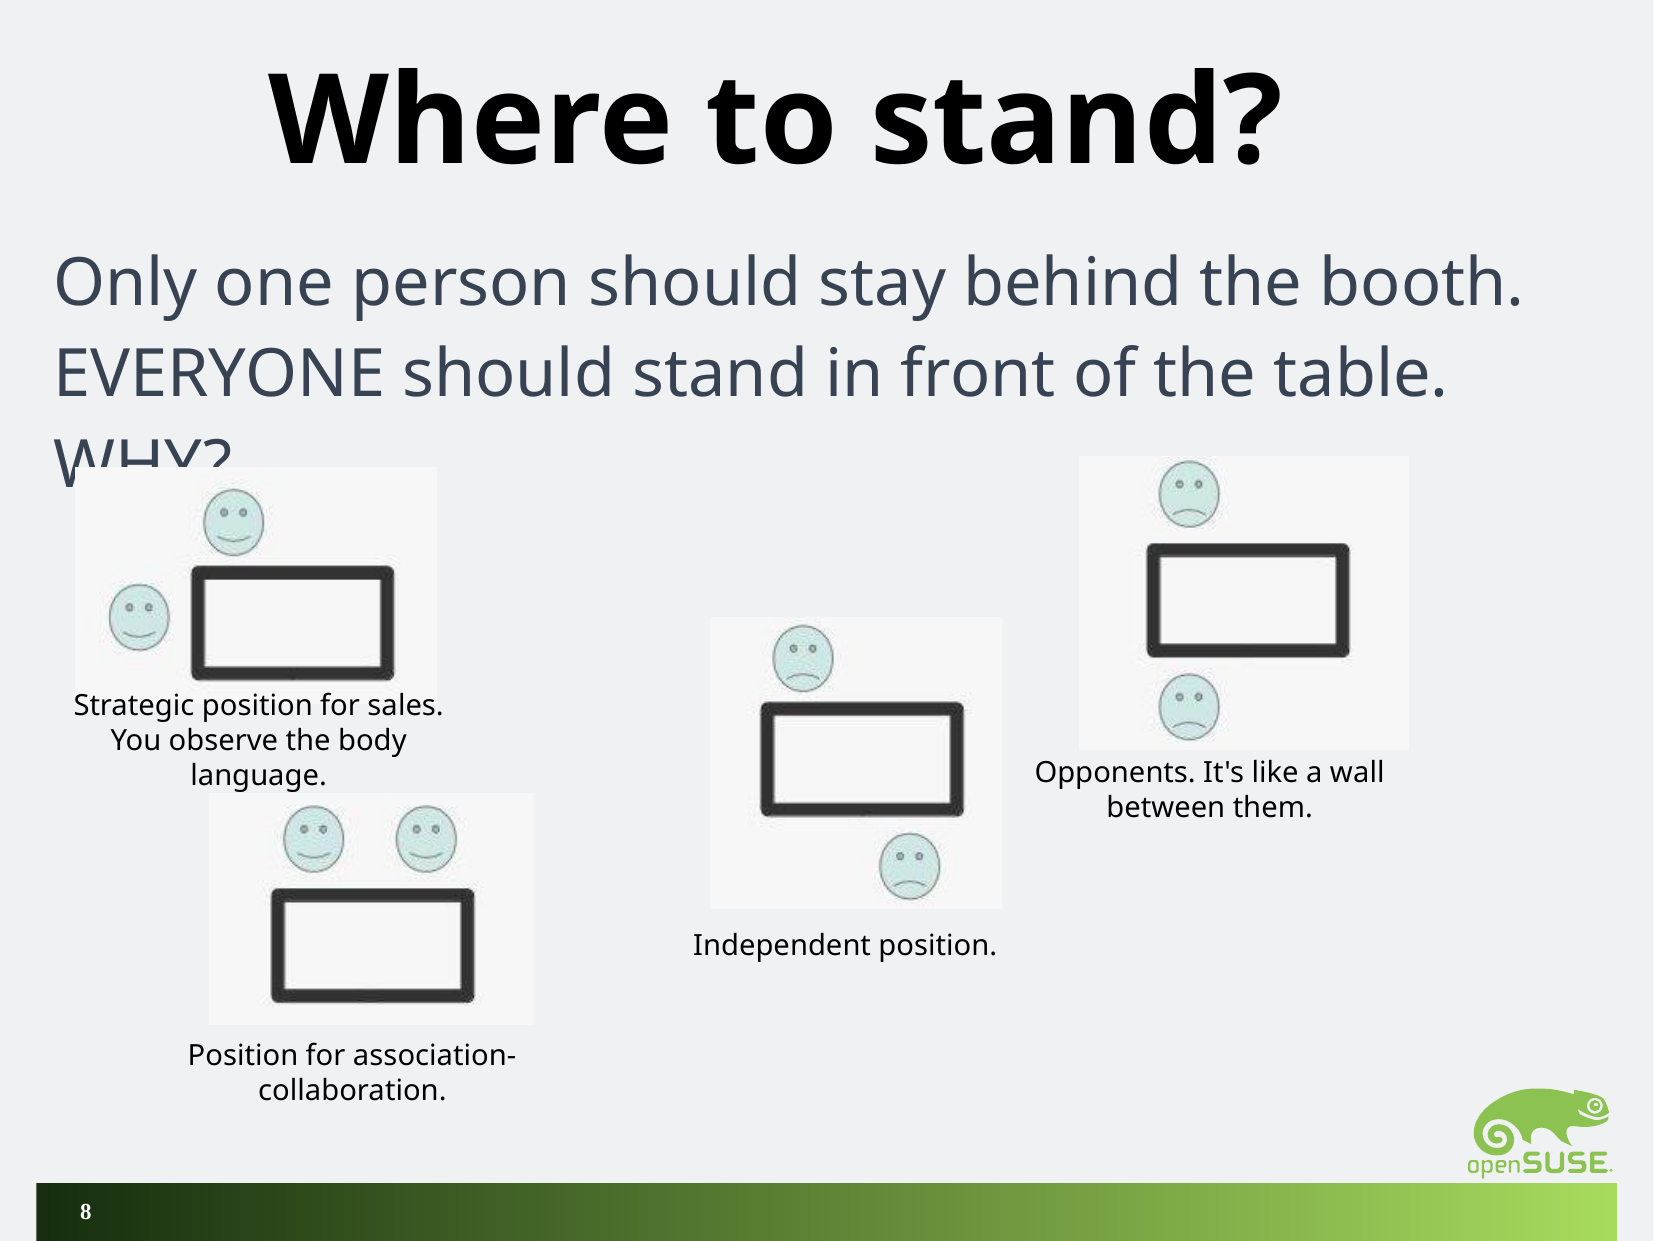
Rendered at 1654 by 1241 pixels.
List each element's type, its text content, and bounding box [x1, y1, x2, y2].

text_box Independent position. [611, 910, 1080, 977]
text_box Where to stand? [253, 22, 1516, 243]
picture [0, 0, 1654, 1241]
text_box Position for association-collaboration. [118, 1021, 587, 1122]
list Only one person should stay behind the booth. EVERYONE should stand in front of the table. WHY? [53, 234, 1584, 701]
text_box [208, 793, 534, 1021]
text_box [75, 467, 438, 671]
text_box Strategic position for sales. You observe the body language. [24, 671, 493, 807]
text_box [1079, 456, 1409, 738]
text_box Opponents. It's like a wall between them. [975, 738, 1444, 839]
text_box [710, 617, 1003, 909]
